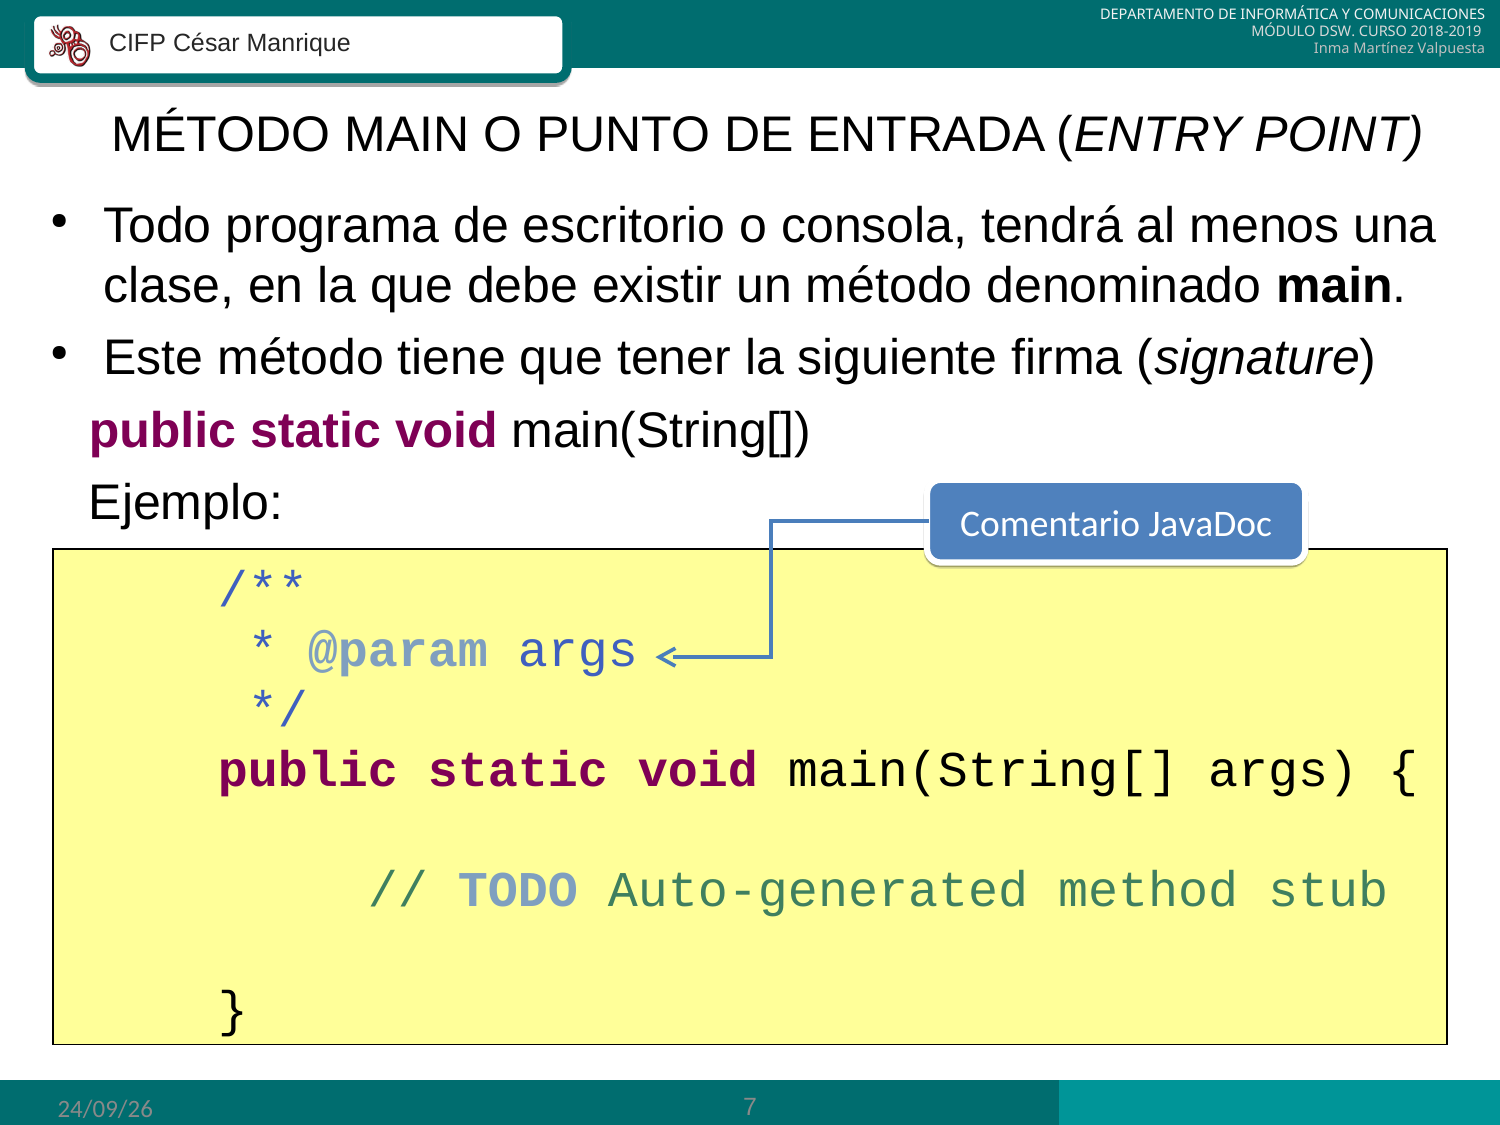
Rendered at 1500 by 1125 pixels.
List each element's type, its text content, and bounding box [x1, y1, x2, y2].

text_box /** * @param args */ public static void main(String[] args) { // TODO Auto-generated method stub } [53, 549, 1447, 1045]
picture [47, 23, 93, 67]
text_box <número> [512, 1082, 988, 1125]
title MÉTODO MAIN O PUNTO DE ENTRADA (ENTRY POINT) [17, 90, 1483, 173]
list Todo programa de escritorio o consola, tendrá al menos una clase, en la que debe existir un método denominado main. Este método tiene que tener la siguiente firma (signature) public static void main(String[]) Ejemplo: [17, 184, 1483, 1059]
text_box Comentario JavaDoc [927, 479, 1306, 563]
text_box 18/09/18 [42, 1085, 344, 1125]
